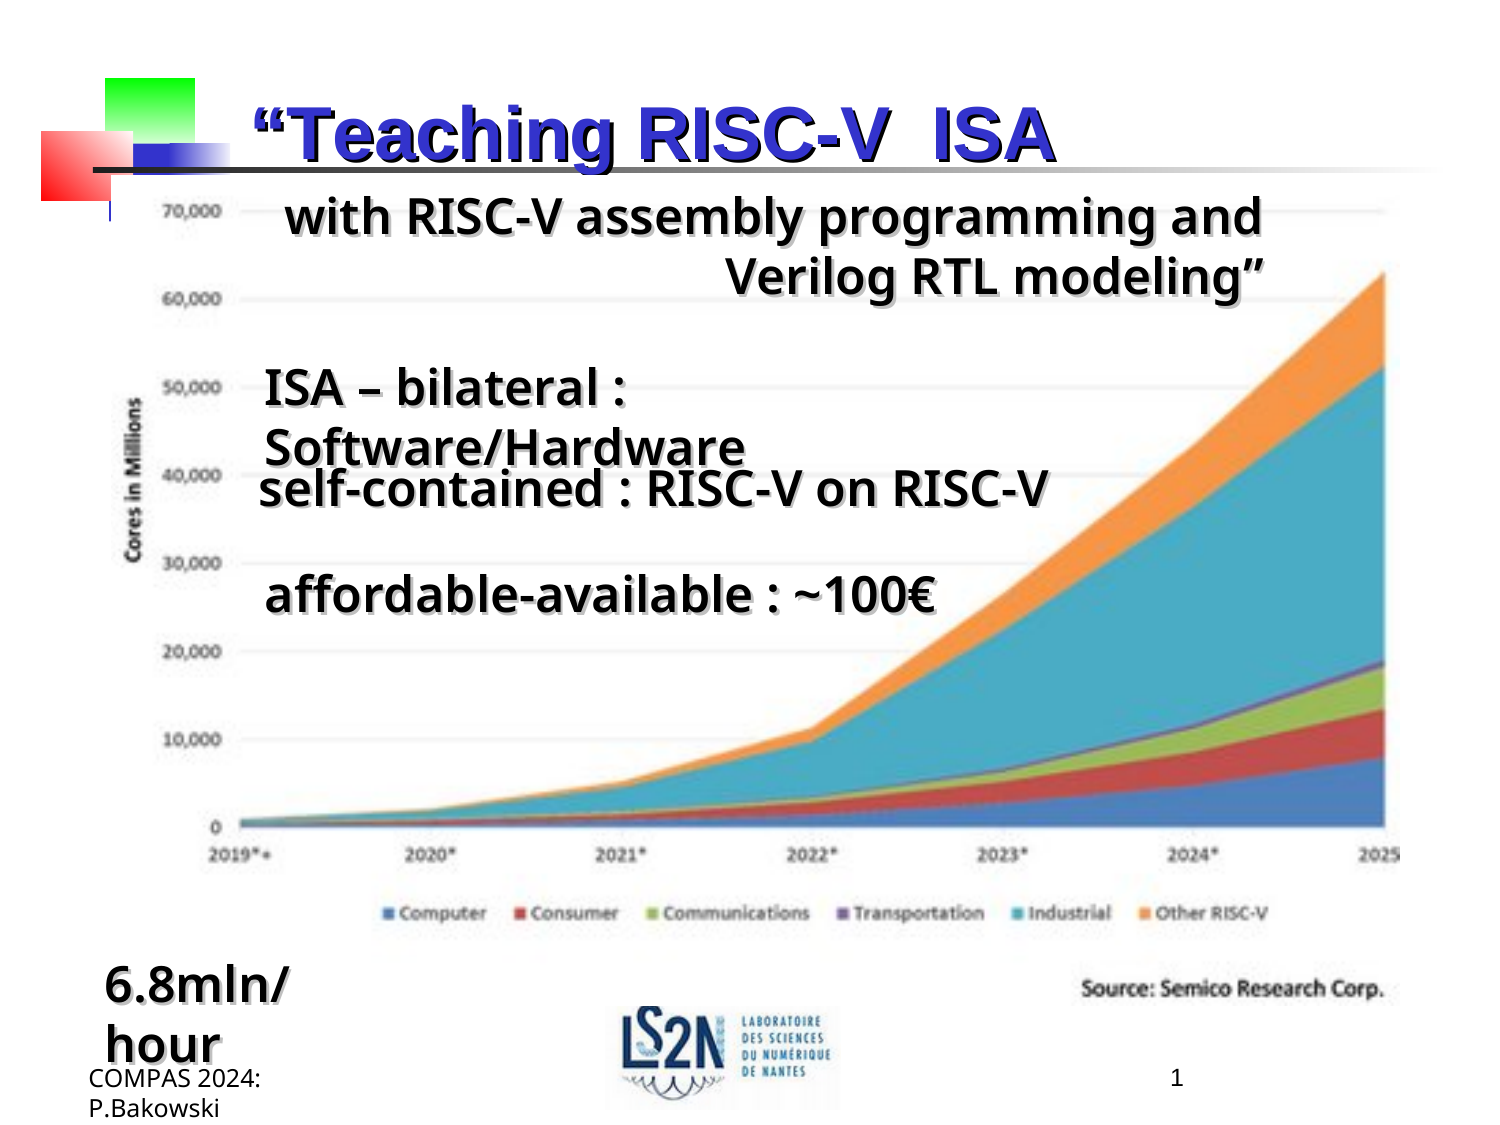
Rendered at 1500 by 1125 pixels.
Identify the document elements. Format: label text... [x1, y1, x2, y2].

text_box self-contained : RISC-V on RISC-V [244, 448, 1130, 524]
picture [111, 175, 1400, 1110]
title “Teaching RISC-V ISA [15, 75, 1292, 183]
text_box with RISC-V assembly programming and Verilog RTL modeling” [93, 176, 1279, 313]
text_box ISA – bilateral : Software/Hardware [250, 348, 1136, 424]
text_box 6.8mln/hour [90, 945, 407, 1020]
text_box affordable-available : ~100€ [250, 555, 1136, 630]
